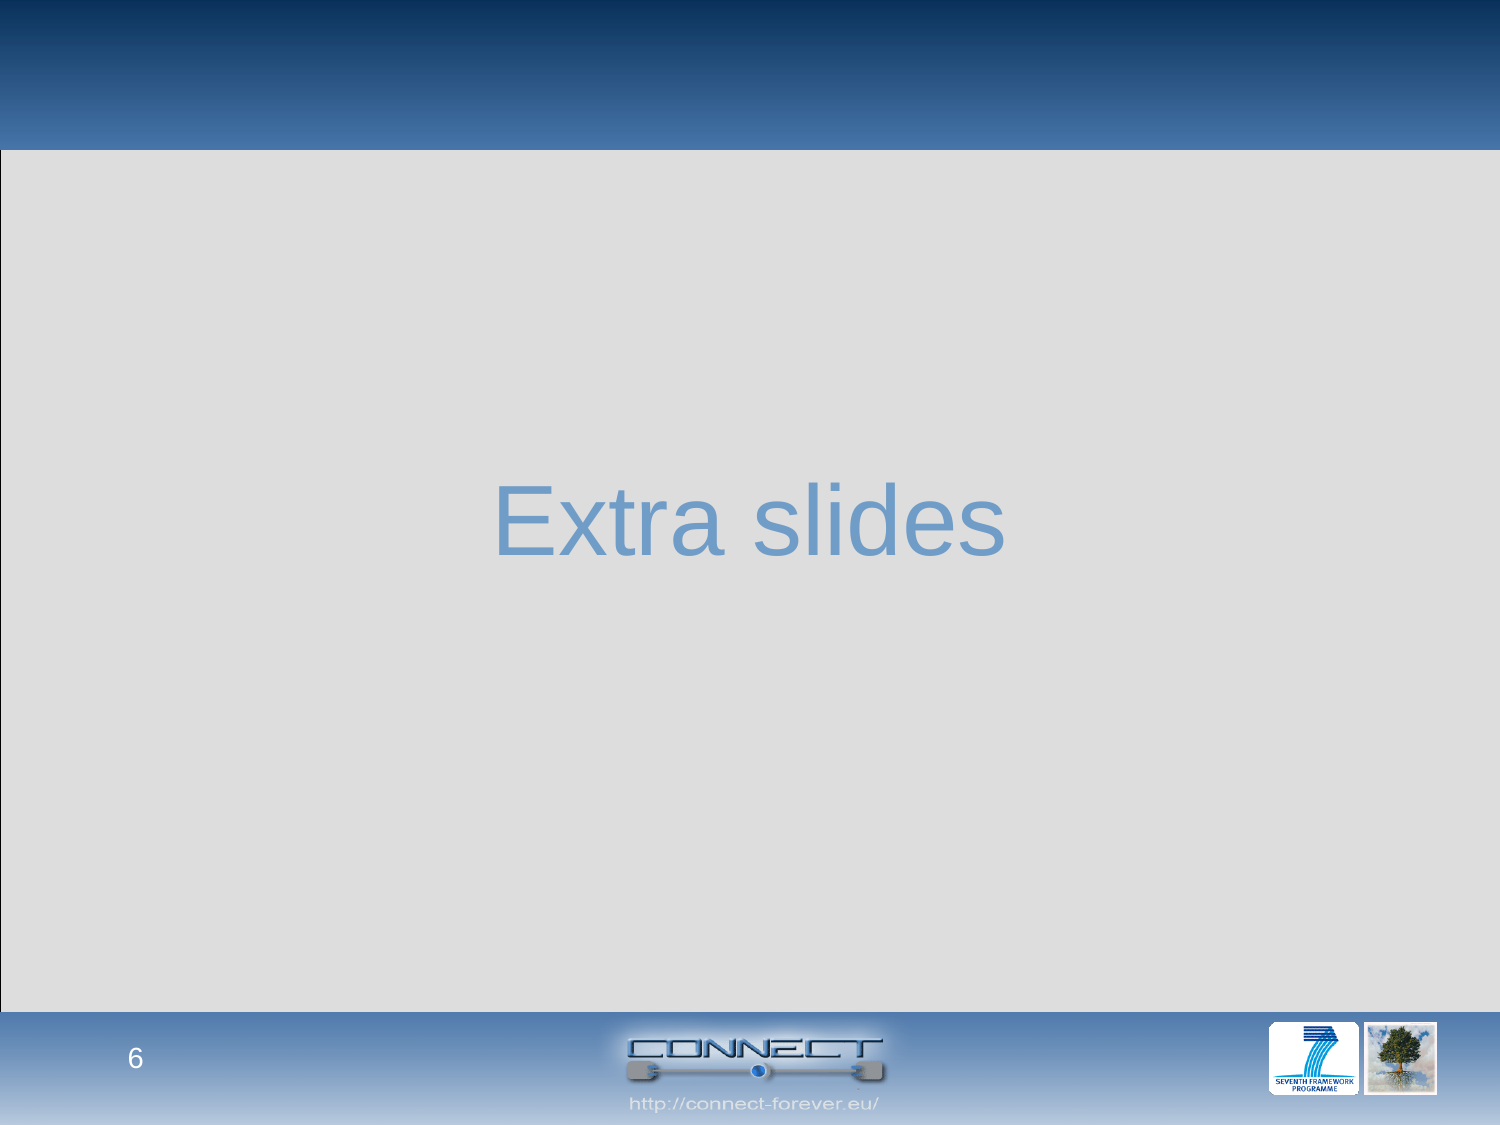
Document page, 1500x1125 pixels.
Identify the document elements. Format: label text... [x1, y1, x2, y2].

picture [0, 0, 1500, 150]
subtitle Extra slides [37, 157, 1463, 886]
picture [0, 1012, 1500, 1125]
